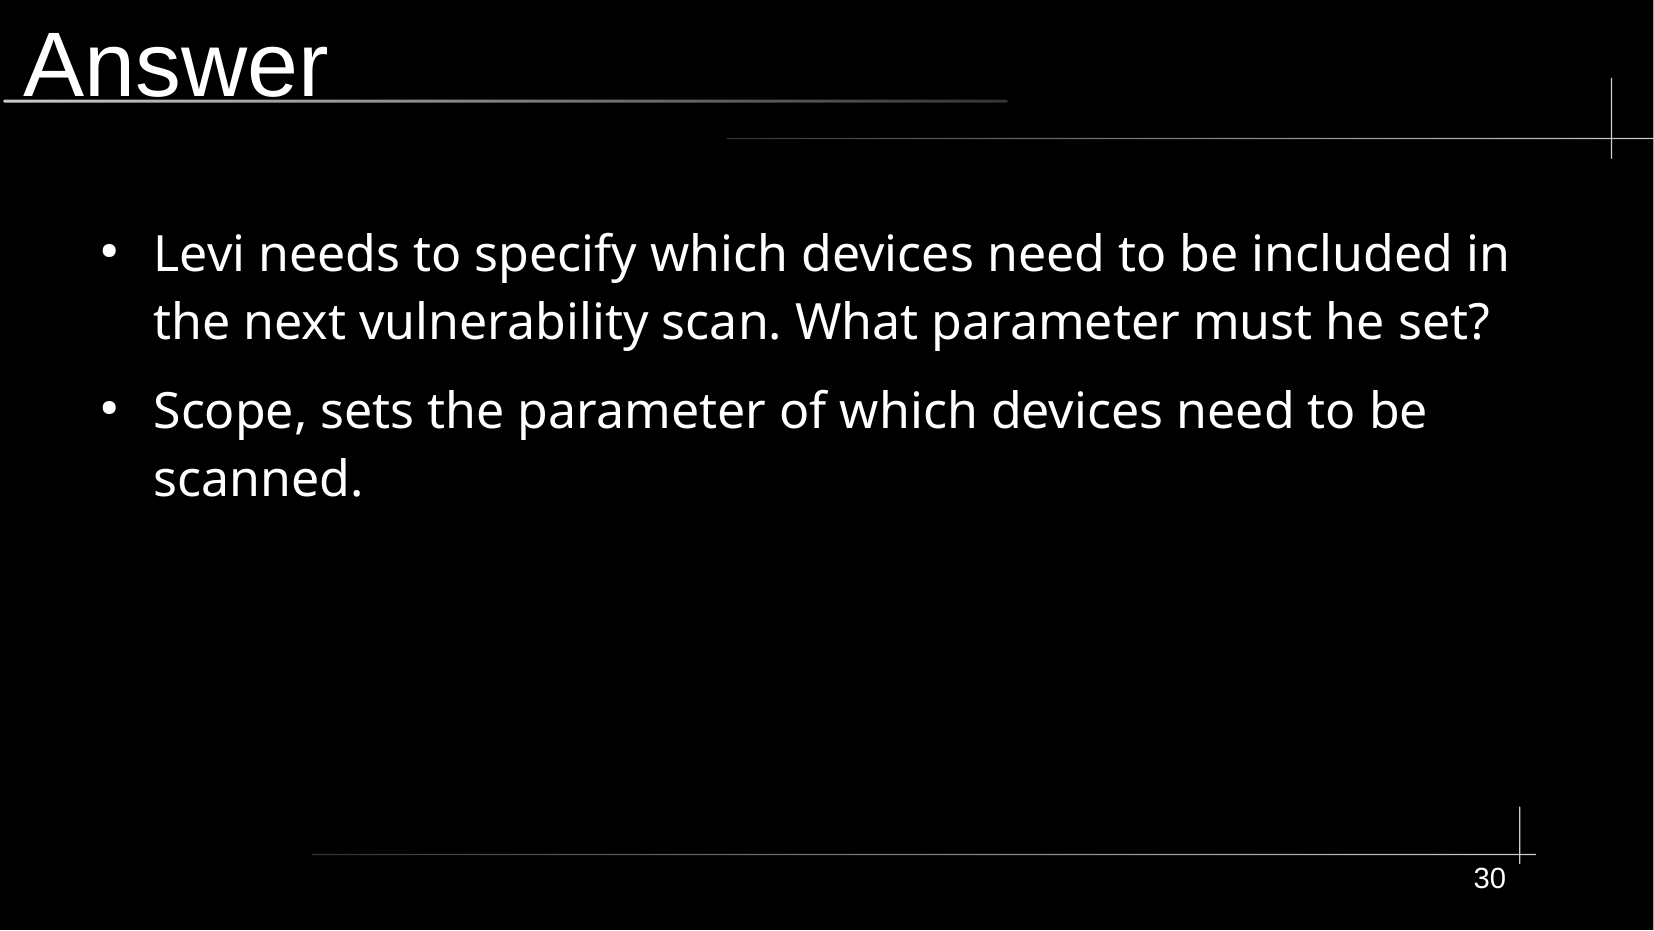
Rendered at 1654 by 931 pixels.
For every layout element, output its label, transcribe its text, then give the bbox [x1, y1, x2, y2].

list Levi needs to specify which devices need to be included in the next vulnerability scan. What parameter must he set? Scope, sets the parameter of which devices need to be scanned. [82, 217, 1571, 758]
title Answer [23, 11, 1589, 119]
